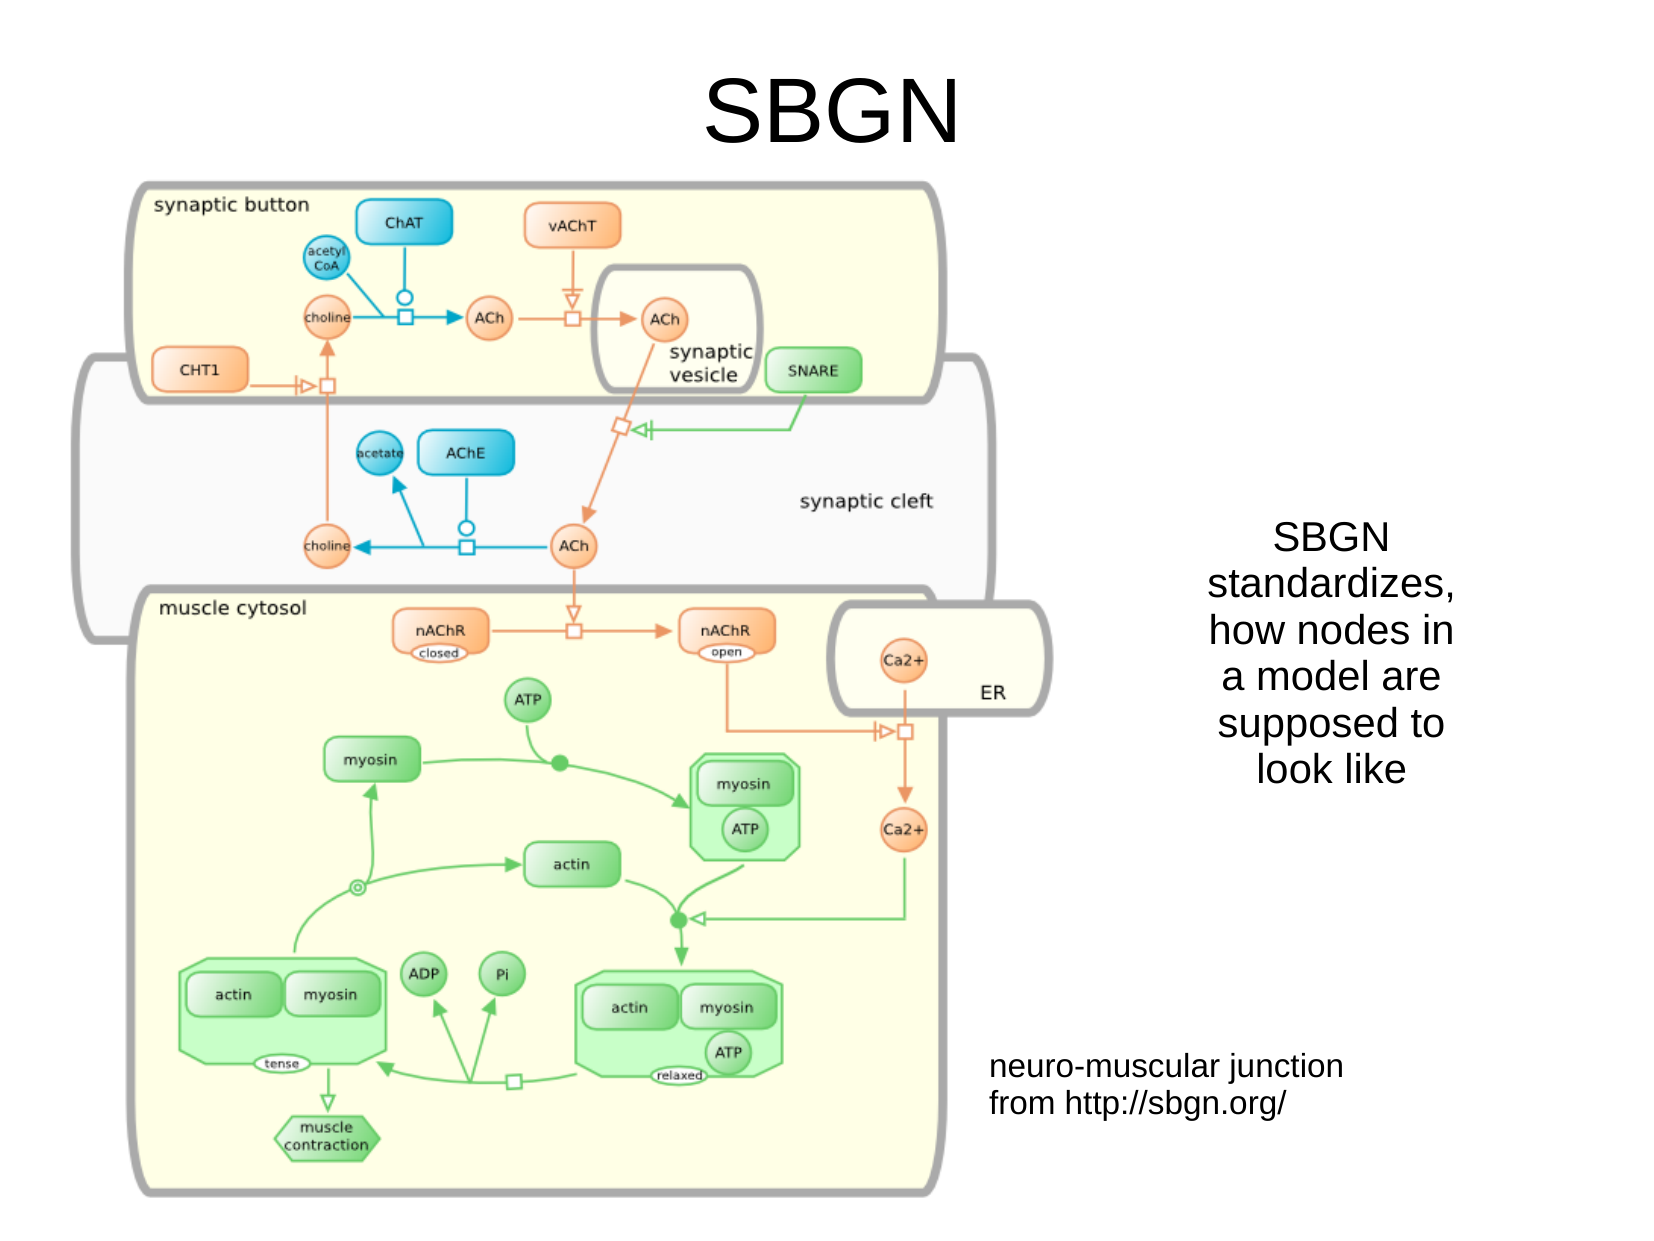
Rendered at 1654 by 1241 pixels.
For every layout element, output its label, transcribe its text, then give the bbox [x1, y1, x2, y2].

text_box neuro-muscular junction from http://sbgn.org/ [974, 1040, 1360, 1130]
subtitle SBGN standardizes, how nodes in a model are supposed to look like [1092, 297, 1571, 1102]
picture [62, 177, 1063, 1204]
title SBGN [88, 14, 1577, 207]
